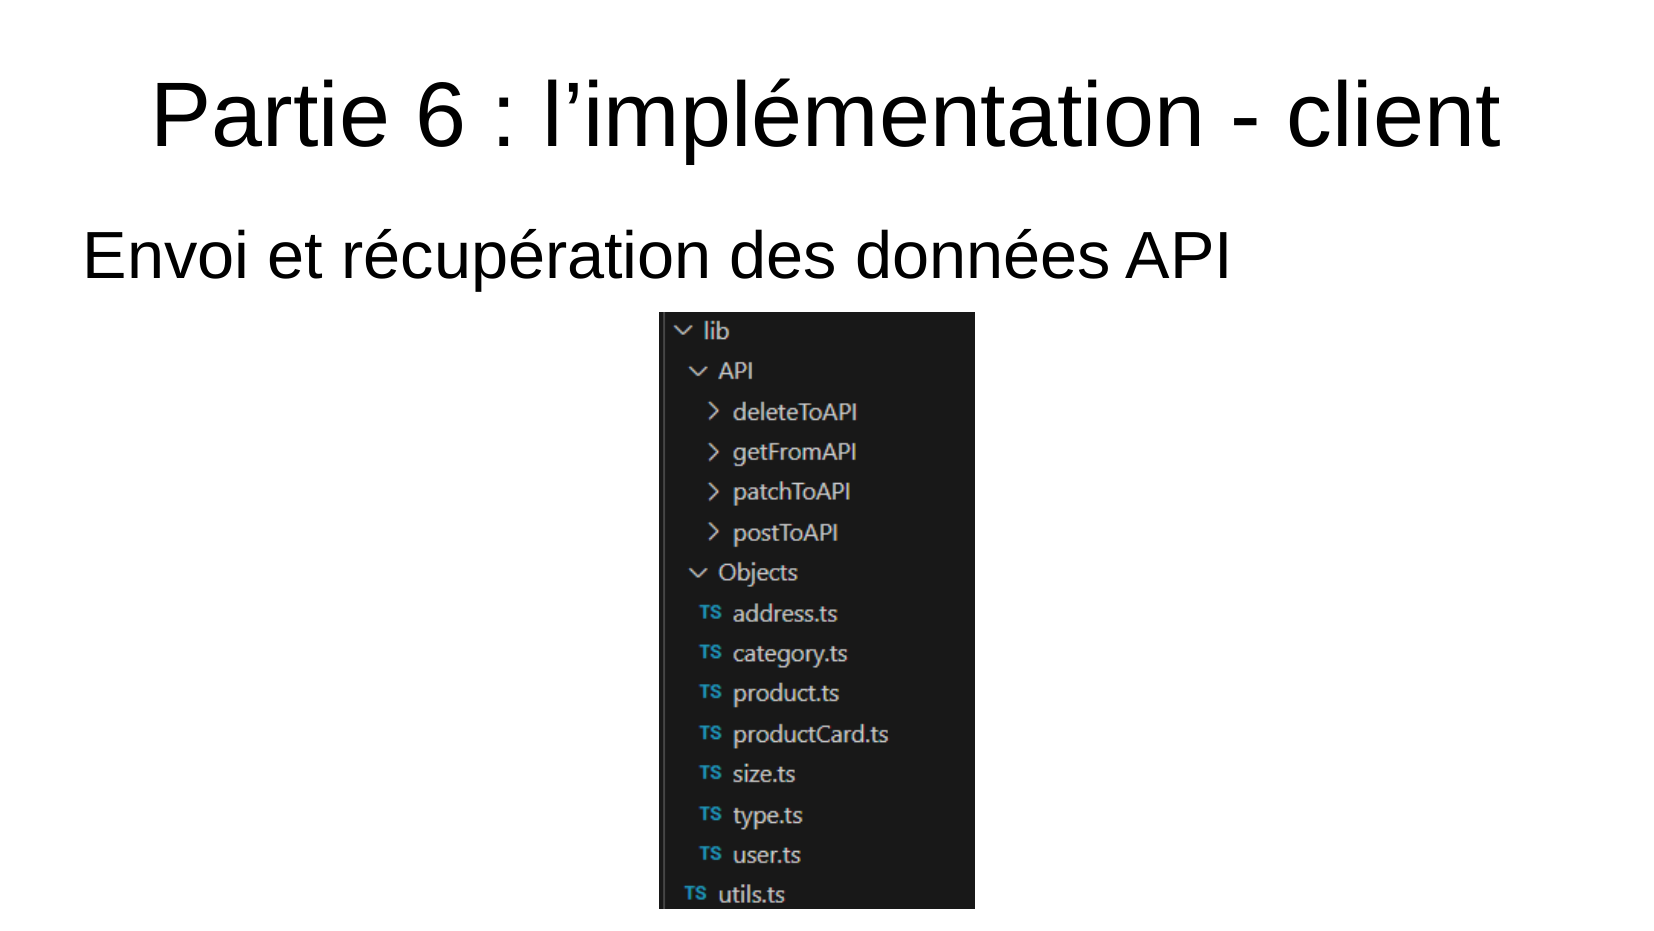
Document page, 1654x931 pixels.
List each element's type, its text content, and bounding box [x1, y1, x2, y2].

title Partie 6 : l’implémentation - client [82, 37, 1571, 193]
list Envoi et récupération des données API [82, 217, 1571, 758]
picture [659, 312, 975, 909]
